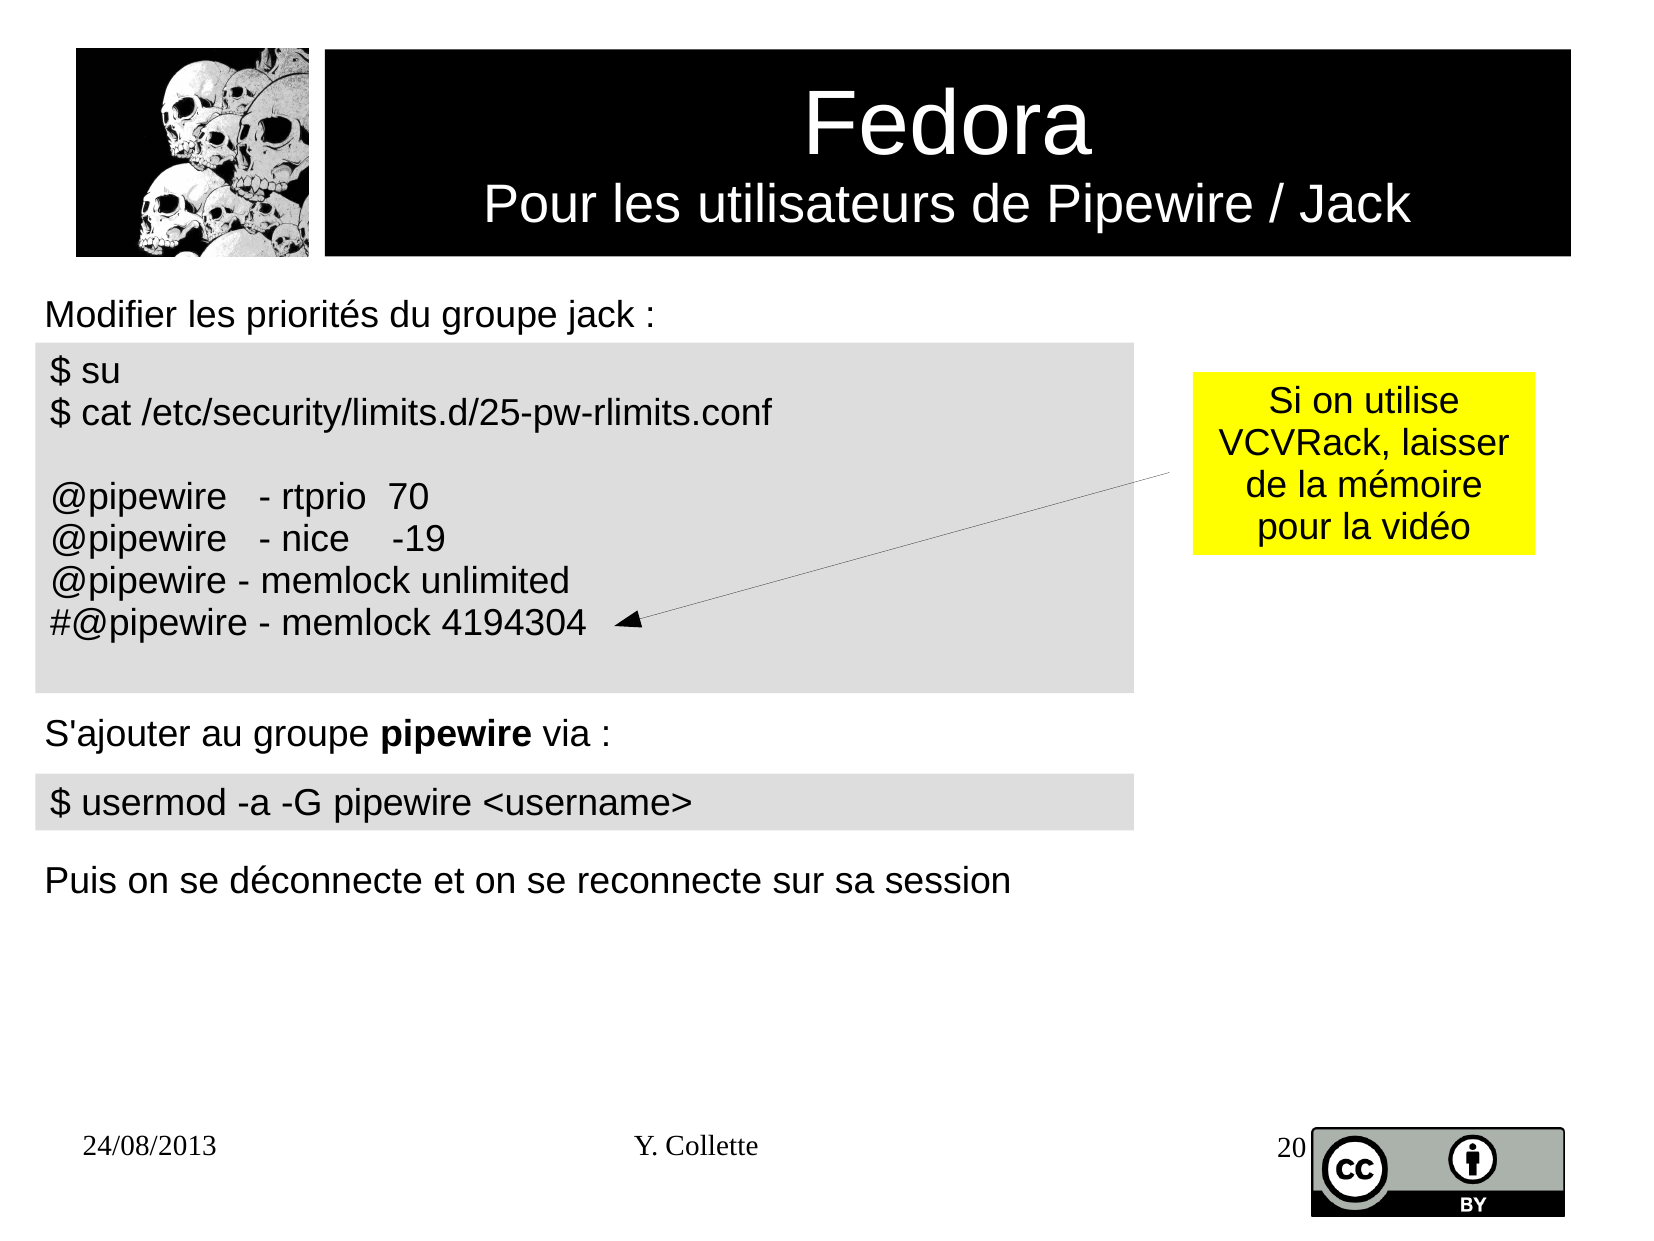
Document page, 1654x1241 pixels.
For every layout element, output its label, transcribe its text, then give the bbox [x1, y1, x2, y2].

text_box $ usermod -a -G pipewire <username> [35, 773, 1134, 831]
text_box Puis on se déconnecte et on se reconnecte sur sa session [29, 852, 1052, 910]
title Fedora Pour les utilisateurs de Pipewire / Jack [324, 49, 1571, 257]
picture [1311, 1127, 1565, 1217]
text_box $ su $ cat /etc/security/limits.d/25-pw-rlimits.conf @pipewire - rtprio 70 @pipewire - nice -19 @pipewire - memlock unlimited #@pipewire - memlock 4194304 [35, 342, 1134, 694]
picture [76, 48, 309, 257]
text_box S'ajouter au groupe pipewire via : [29, 705, 928, 762]
text_box Modifier les priorités du groupe jack : [29, 285, 928, 343]
text_box Si on utilise VCVRack, laisser de la mémoire pour la vidéo [1192, 372, 1536, 555]
